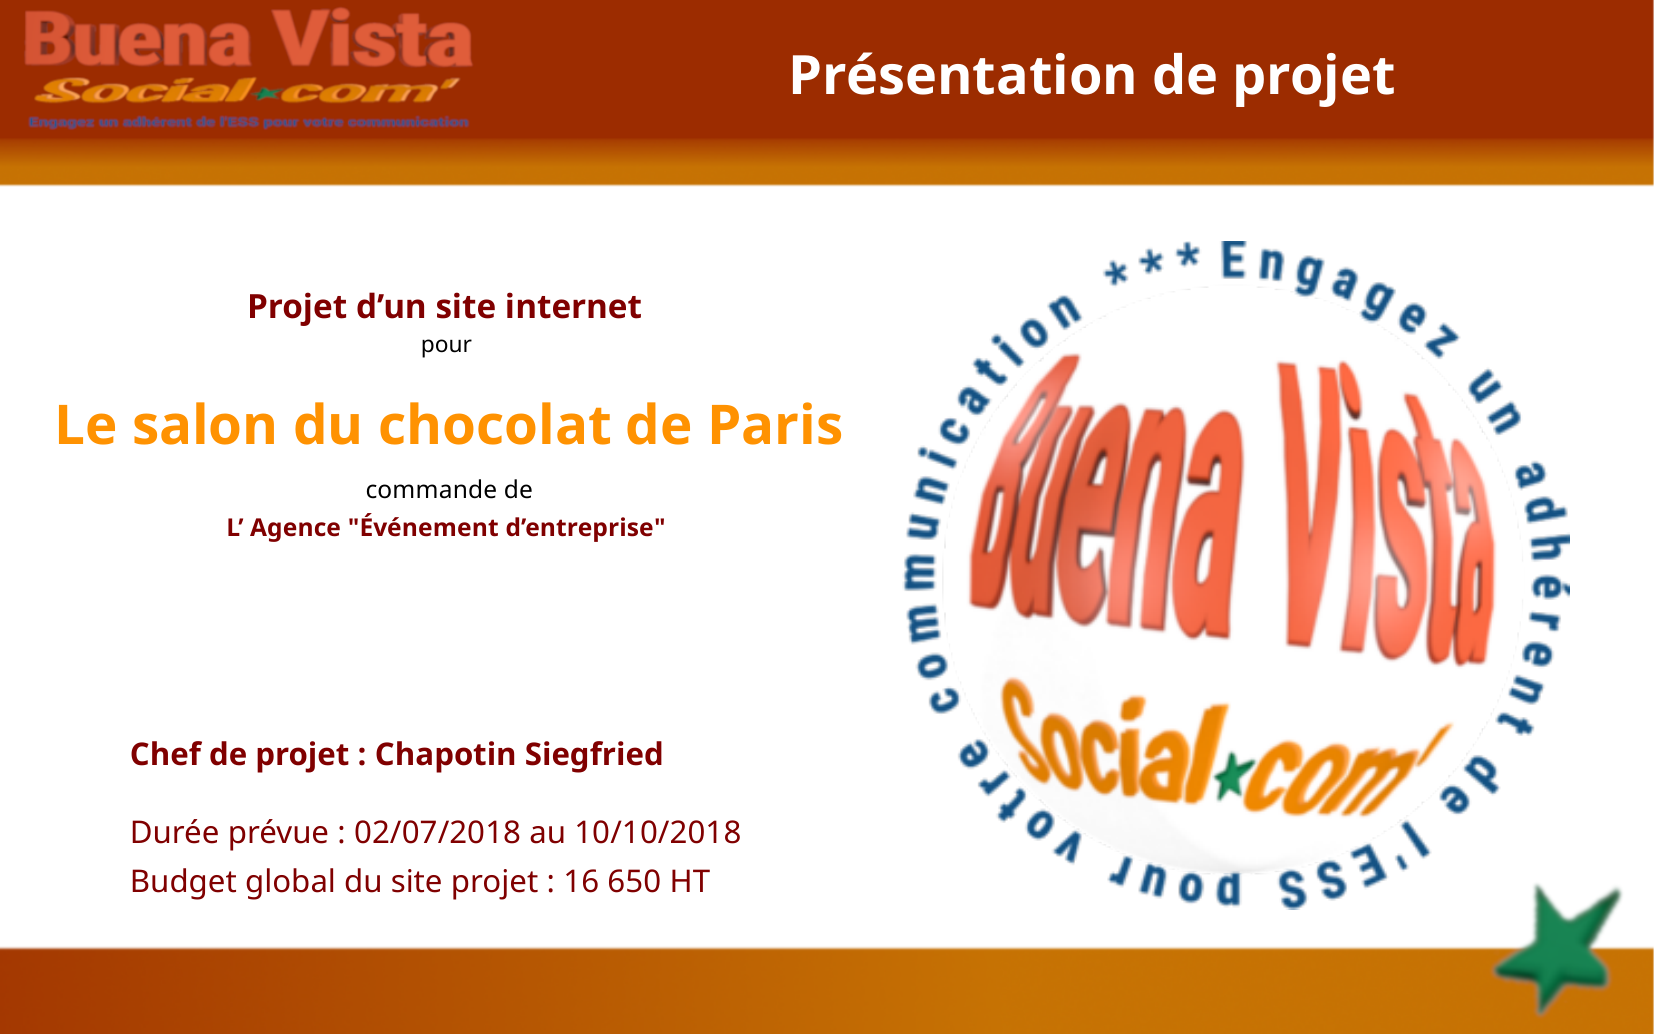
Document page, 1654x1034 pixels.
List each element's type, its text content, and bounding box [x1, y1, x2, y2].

list Chef de projet : Chapotin Siegfried Durée prévue : 02/07/2018 au 10/10/2018 Budget global du site projet : 16 650 HT [129, 732, 814, 909]
list Projet d’un site internet pour Le salon du chocolat de Paris commande de L’ Agence "Événement d’entreprise" [36, 283, 863, 602]
title Présentation de projet [578, 29, 1607, 119]
picture [0, 0, 1654, 1034]
